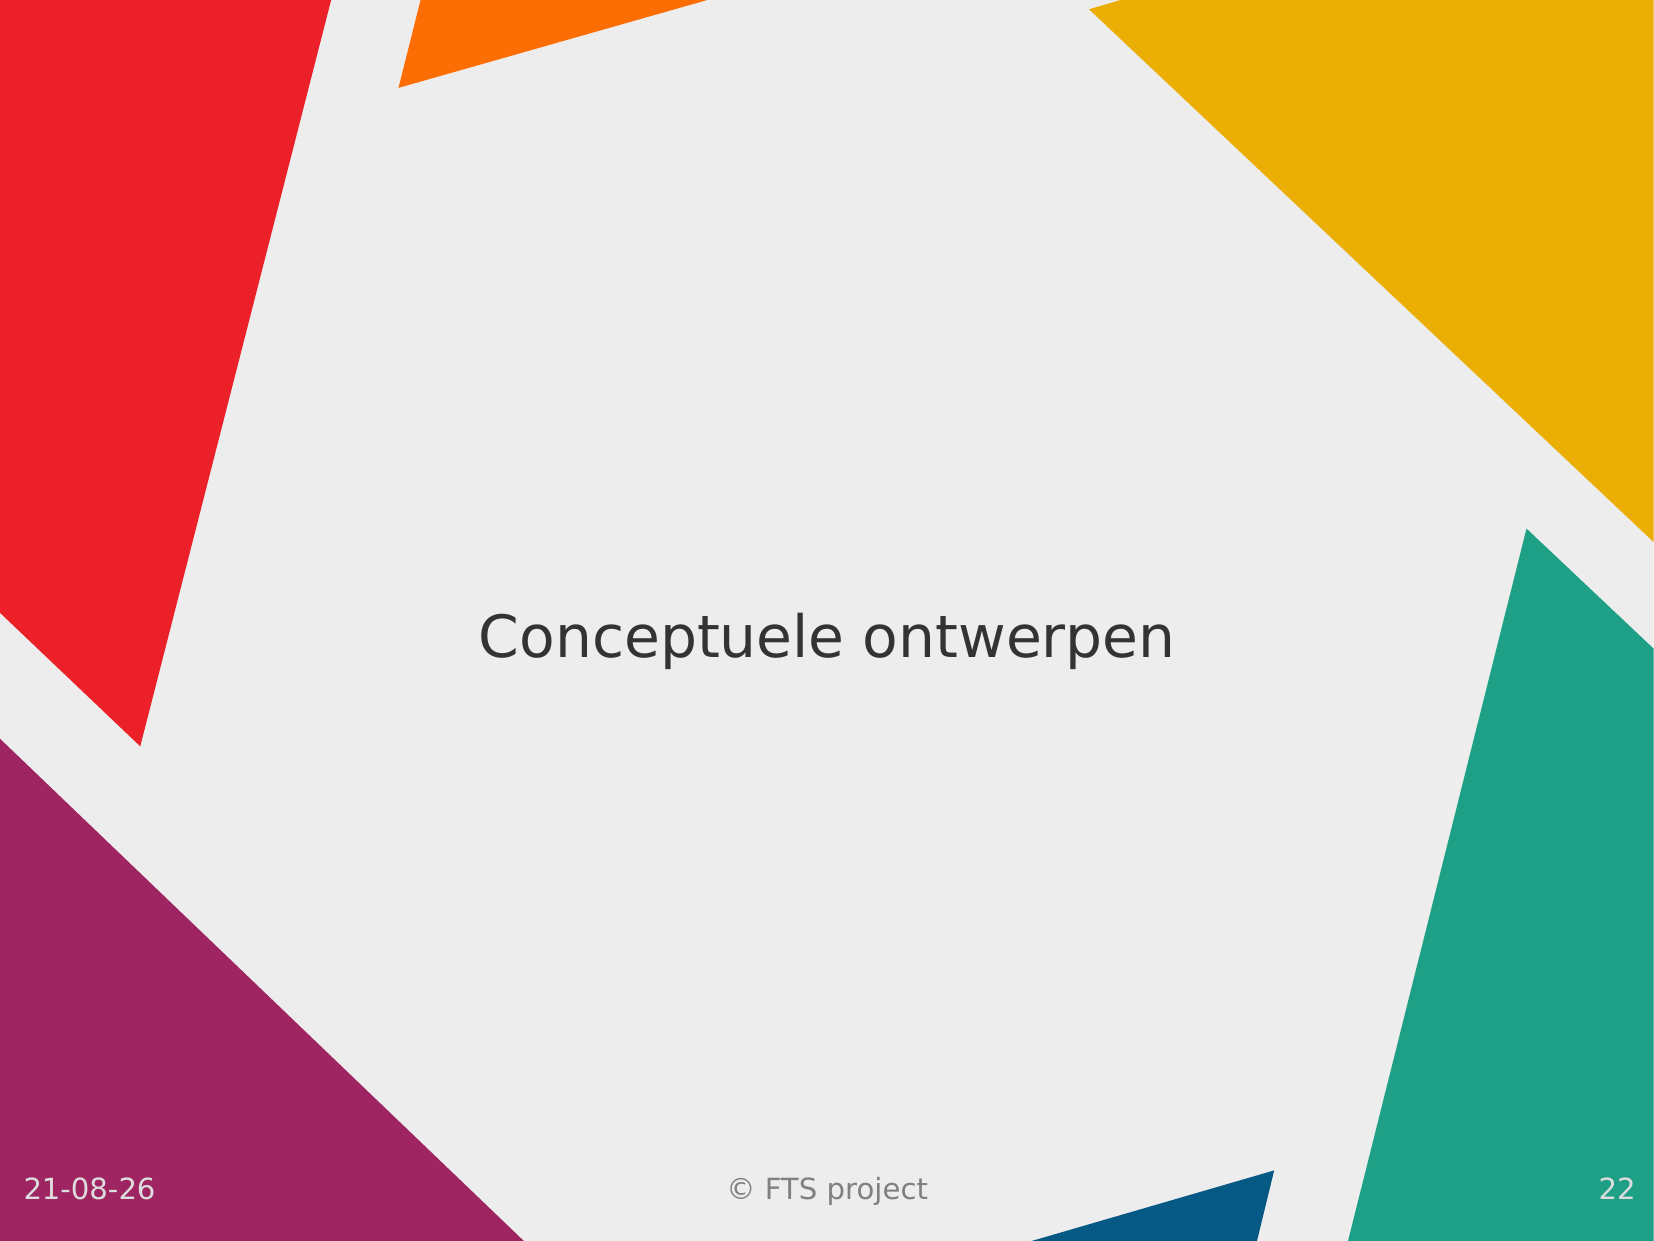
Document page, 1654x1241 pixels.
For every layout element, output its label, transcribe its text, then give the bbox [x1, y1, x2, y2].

title Conceptuele ontwerpen [286, 534, 1369, 742]
